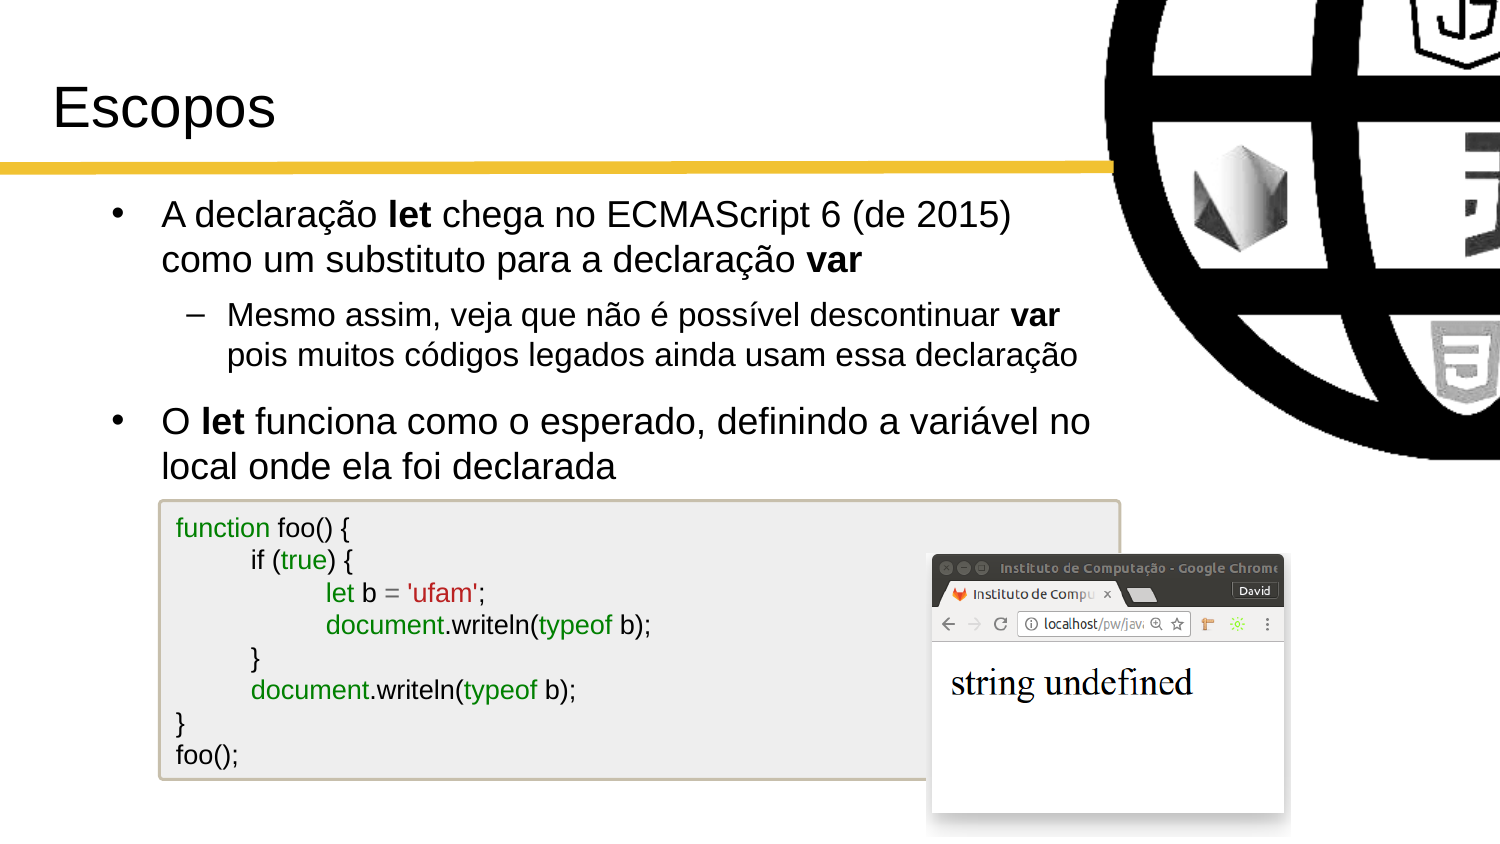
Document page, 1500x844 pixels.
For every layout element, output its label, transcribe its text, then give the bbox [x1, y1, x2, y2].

text_box A declaração let chega no ECMAScript 6 (de 2015) como um substituto para a declaração var Mesmo assim, veja que não é possível descontinuar var pois muitos códigos legados ainda usam essa declaração O let funciona como o esperado, definindo a variável no local onde ela foi declarada [90, 182, 1120, 526]
text_box function foo() { if (true) { let b = 'ufam'; document.writeln(typeof b); } document.writeln(typeof b); } foo(); [159, 526, 1120, 780]
text_box Escopos [37, 33, 1463, 175]
picture [926, 553, 1291, 837]
picture [1078, 0, 1500, 532]
